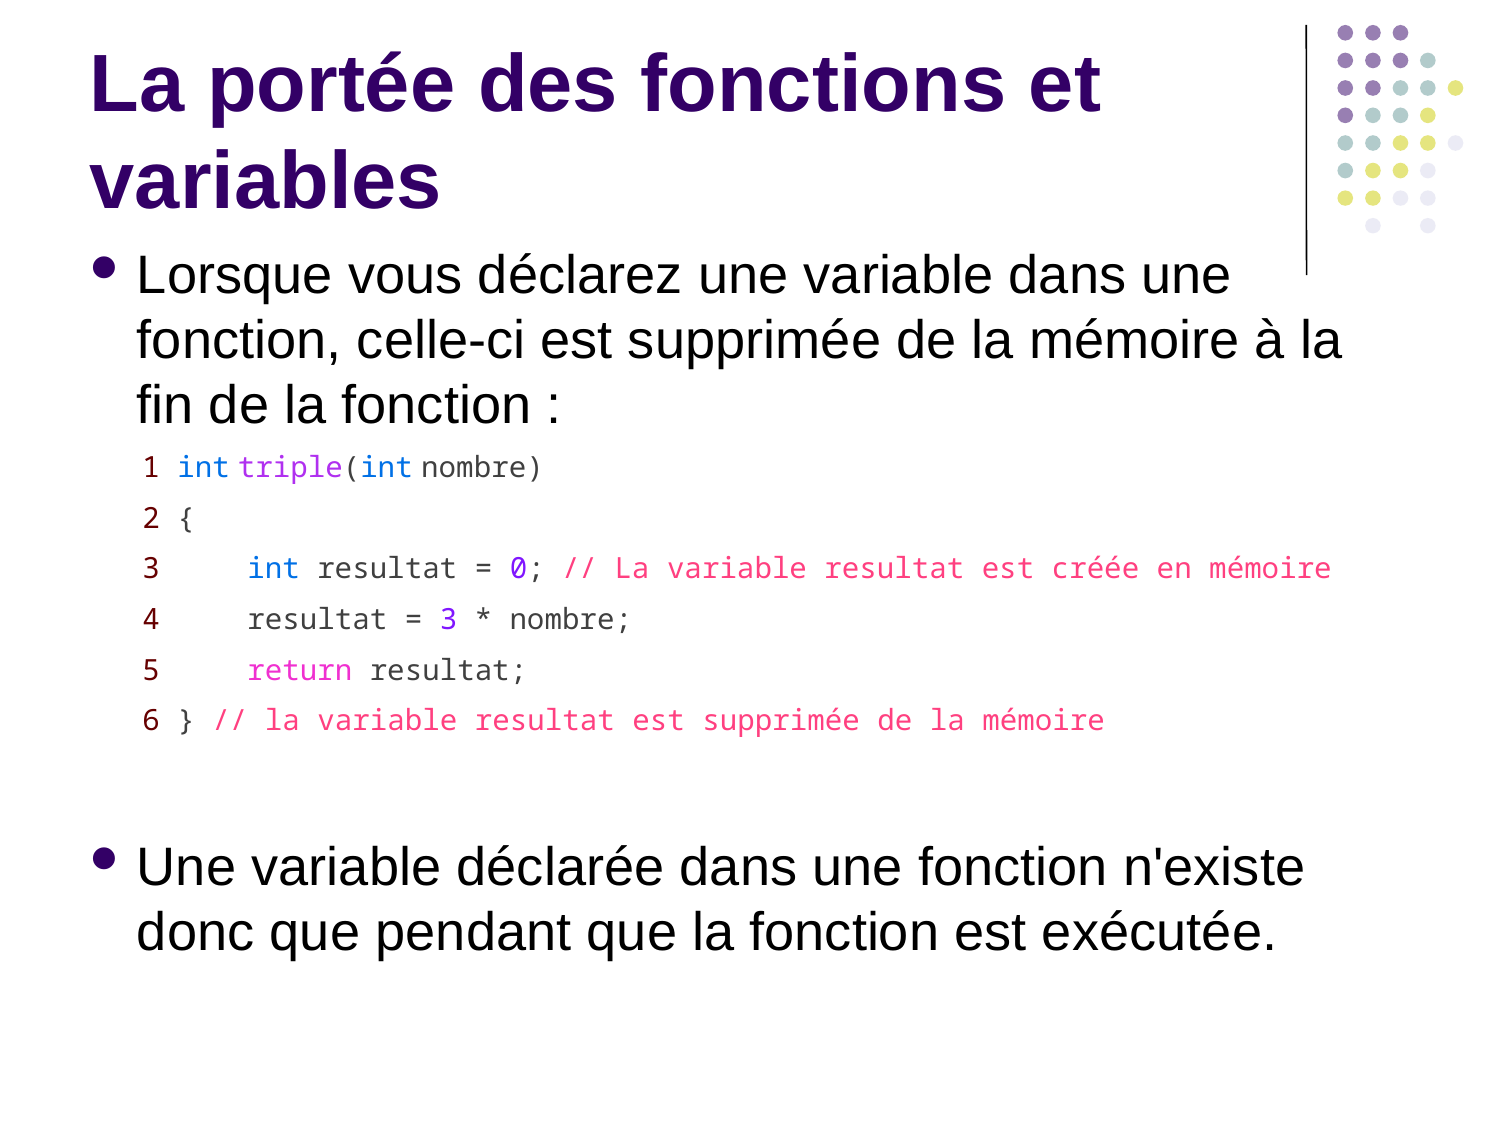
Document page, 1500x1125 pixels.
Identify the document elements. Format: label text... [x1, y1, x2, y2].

list Lorsque vous déclarez une variable dans une fonction, celle-ci est supprimée de la mémoire à la fin de la fonction : 1 int triple(int nombre) 2 { 3 int resultat = 0; // La variable resultat est créée en mémoire 4 resultat = 3 * nombre; 5 return resultat; 6 } // la variable resultat est supprimée de la mémoire Une variable déclarée dans une fonction n'existe donc que pendant que la fonction est exécutée. [75, 231, 1426, 1006]
title La portée des fonctions et variables [74, 20, 1313, 233]
